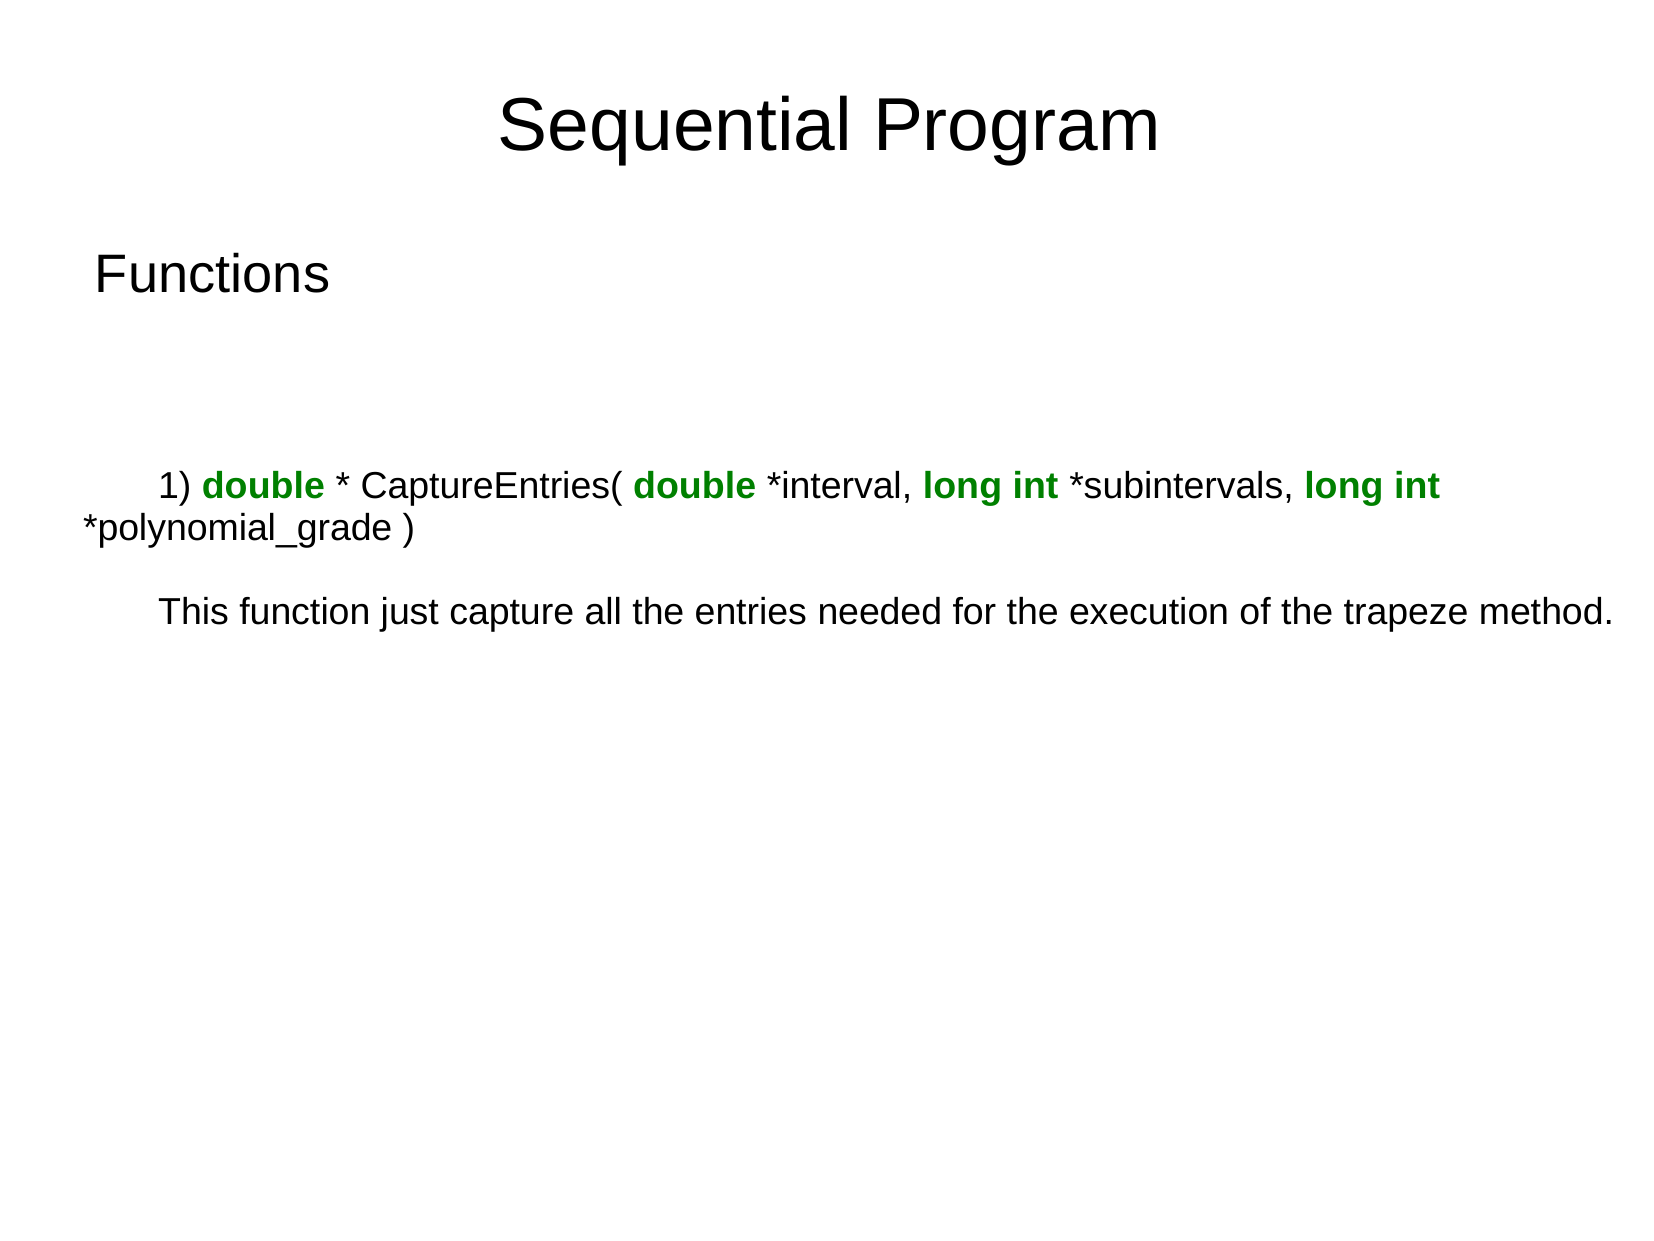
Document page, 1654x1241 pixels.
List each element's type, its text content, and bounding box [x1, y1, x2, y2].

text_box Sequential Program [4, 75, 1654, 174]
text_box 1) double * CaptureEntries( double *interval, long int *subintervals, long int *polynomial_grade ) This function just capture all the entries needed for the execution of the trapeze method. [0, 415, 1654, 729]
text_box Functions [4, 216, 1654, 316]
